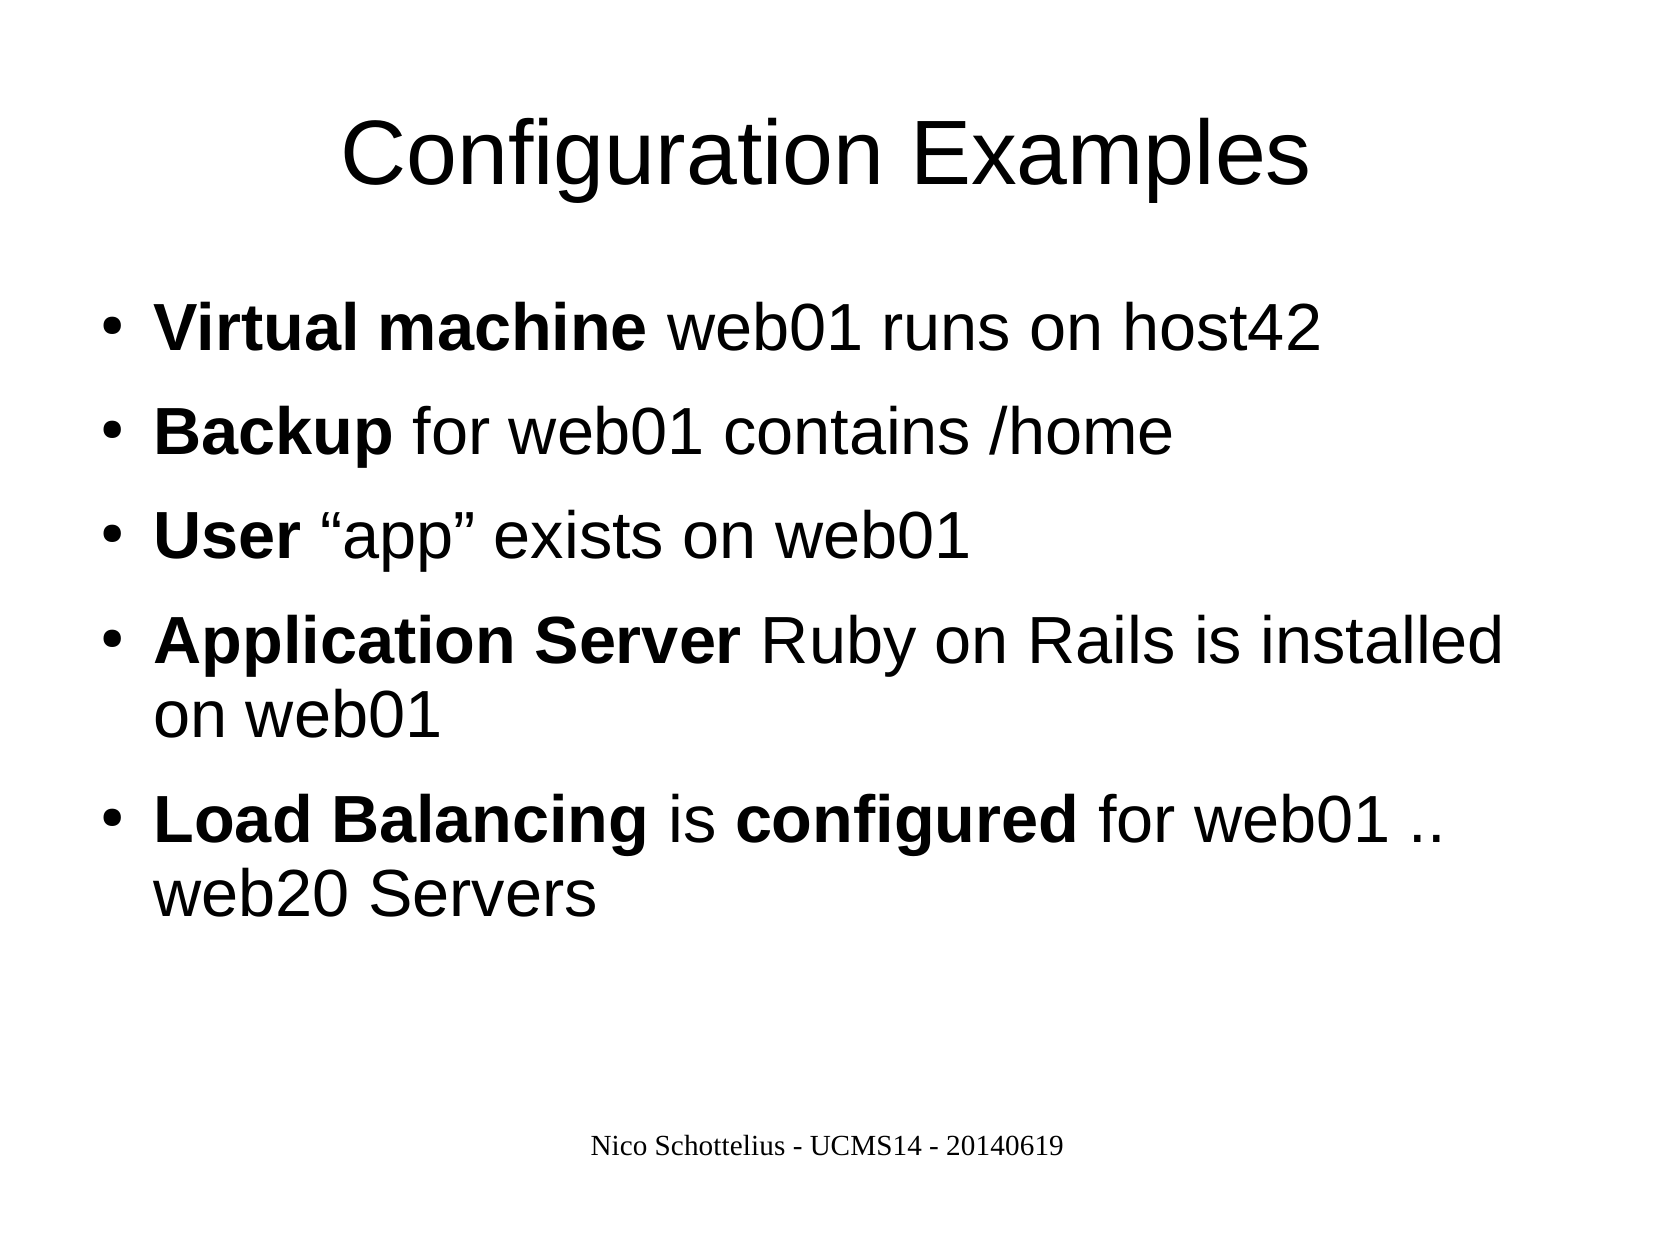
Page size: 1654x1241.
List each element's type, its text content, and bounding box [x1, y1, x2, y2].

list Virtual machine web01 runs on host42 Backup for web01 contains /home User “app” exists on web01 Application Server Ruby on Rails is installed on web01 Load Balancing is configured for web01 .. web20 Servers [82, 290, 1538, 1010]
title Configuration Examples [82, 49, 1571, 257]
